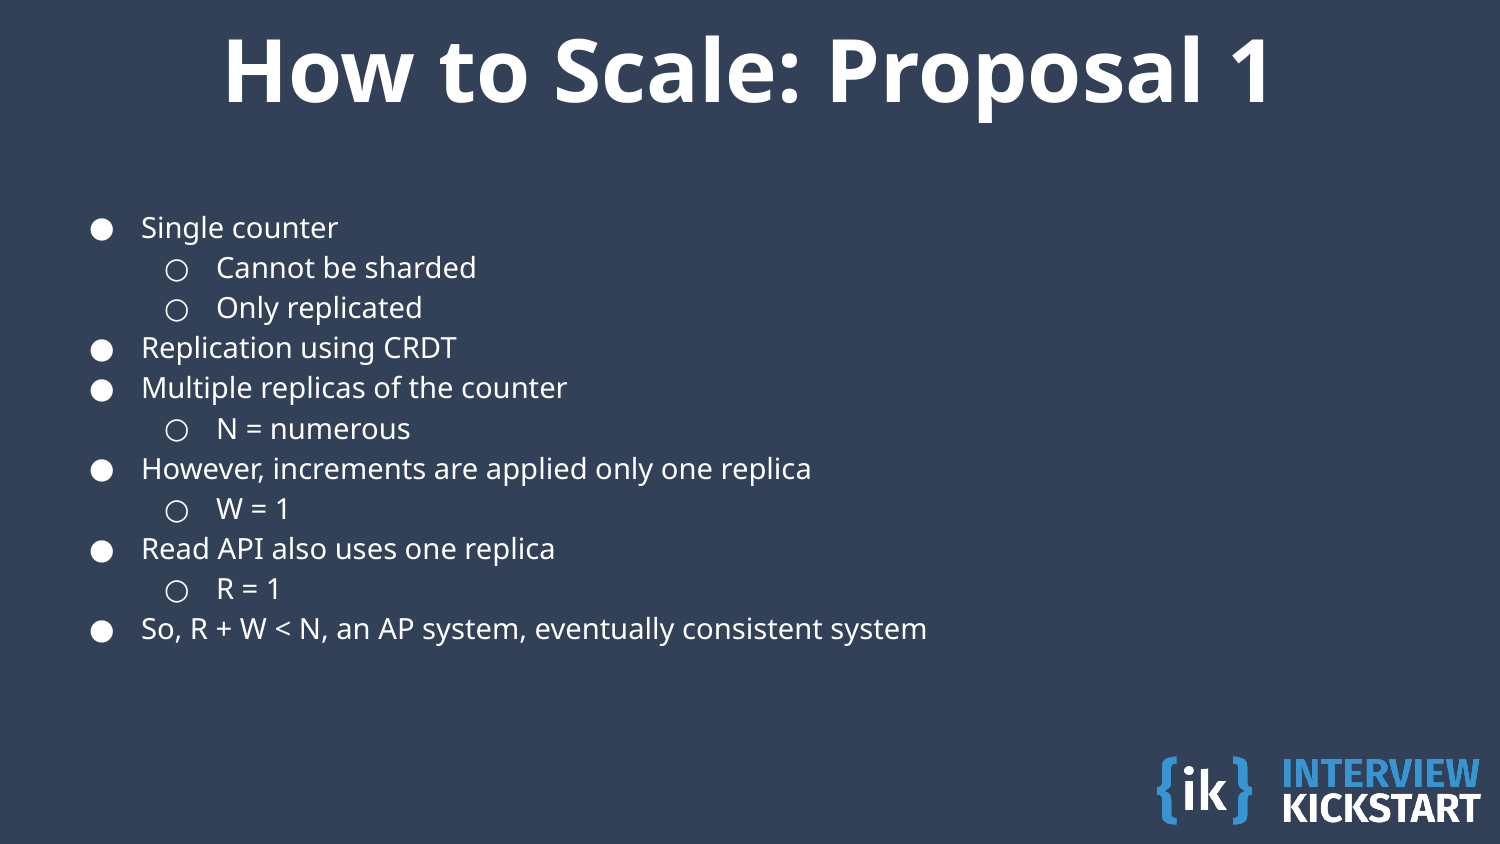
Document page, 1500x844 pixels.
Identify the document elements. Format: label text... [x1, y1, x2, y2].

title How to Scale: Proposal 1 [51, 0, 1449, 94]
picture [1151, 751, 1491, 830]
list Single counter Cannot be sharded Only replicated Replication using CRDT Multiple replicas of the counter N = numerous However, increments are applied only one replica W = 1 Read API also uses one replica R = 1 So, R + W < N, an AP system, eventually consistent system [51, 189, 1449, 750]
